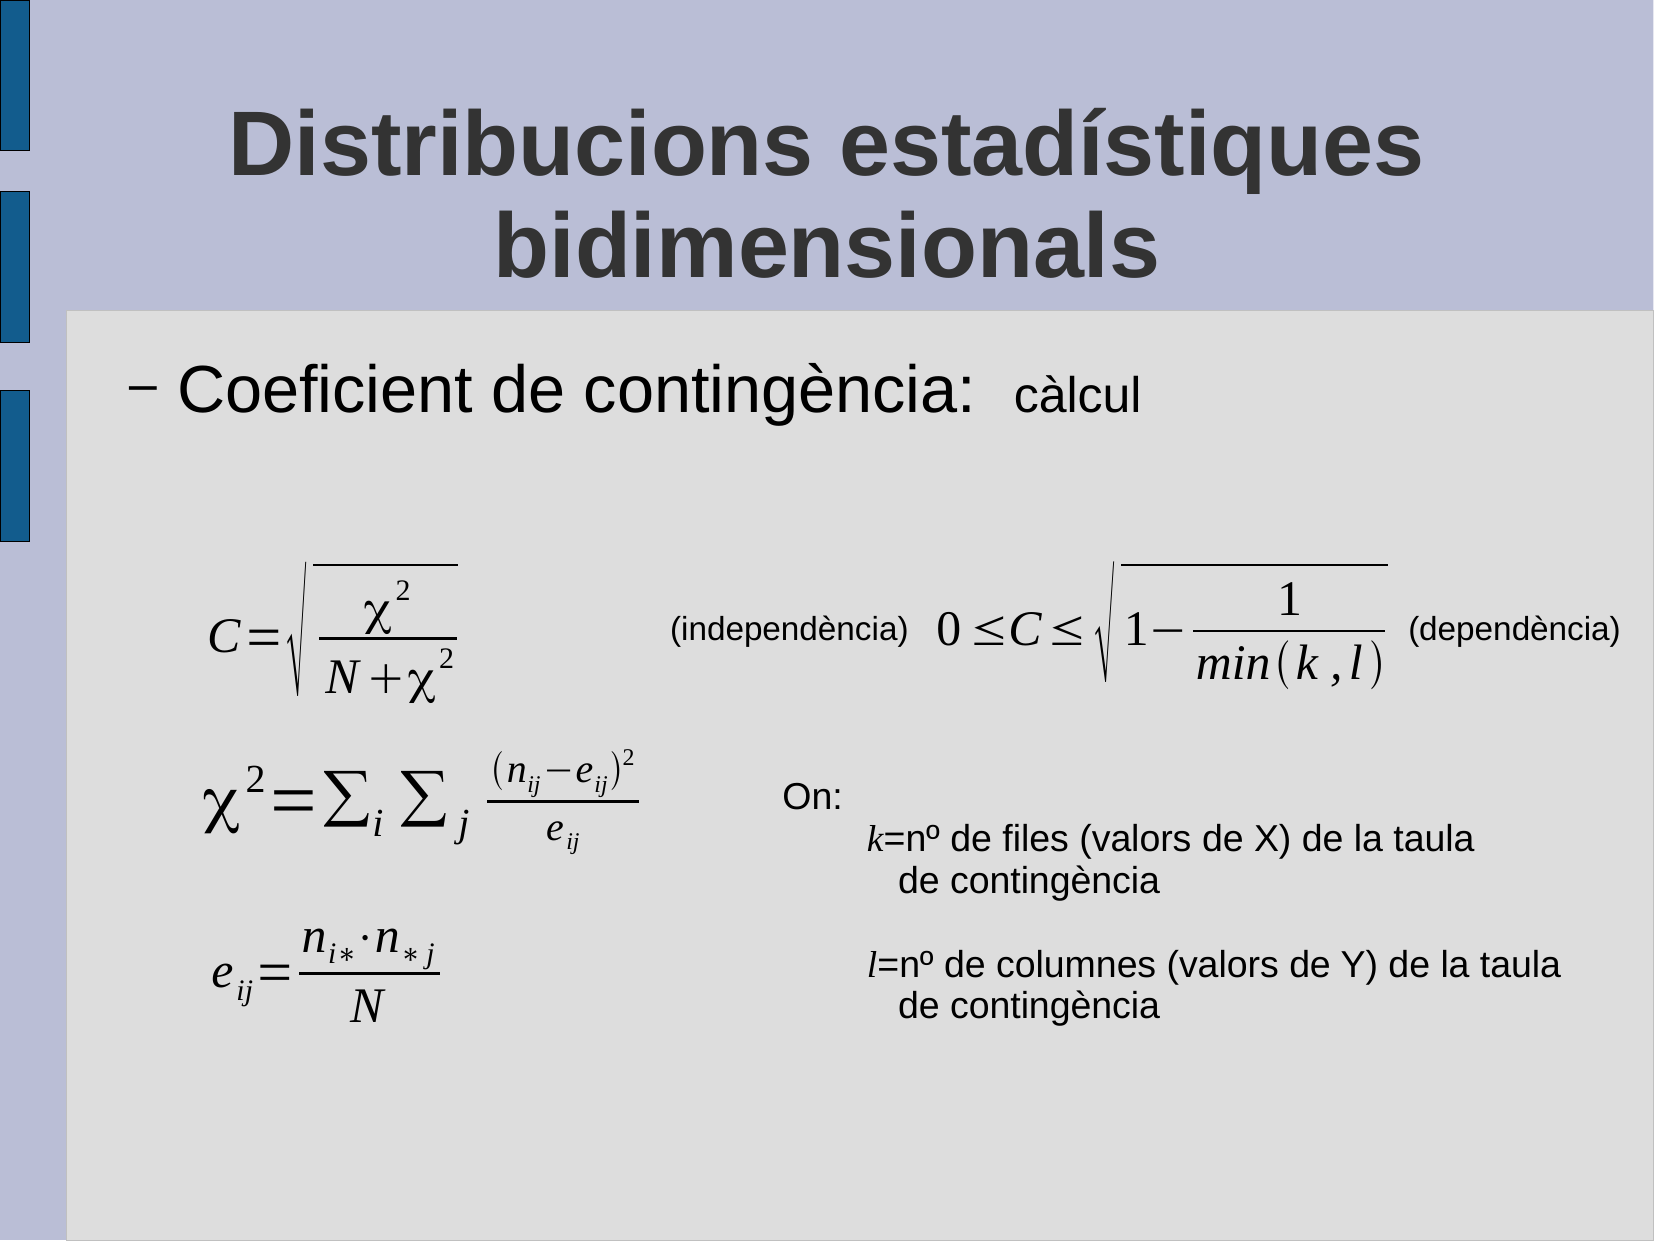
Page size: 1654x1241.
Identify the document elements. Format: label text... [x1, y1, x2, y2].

chart [200, 561, 465, 705]
text_box (independència) [655, 603, 951, 656]
chart [205, 906, 448, 1034]
chart [197, 744, 647, 857]
text_box On: k=nº de files (valors de X) de la taula de contingència l=nº de columnes (valors de Y) de la taula de contingència [767, 767, 1595, 1037]
text_box Coeficient de contingència: càlcul [35, 352, 1477, 443]
title Distribucions estadístiques bidimensionals [121, 91, 1534, 299]
chart [930, 561, 1394, 692]
text_box (dependència) [1393, 603, 1654, 656]
